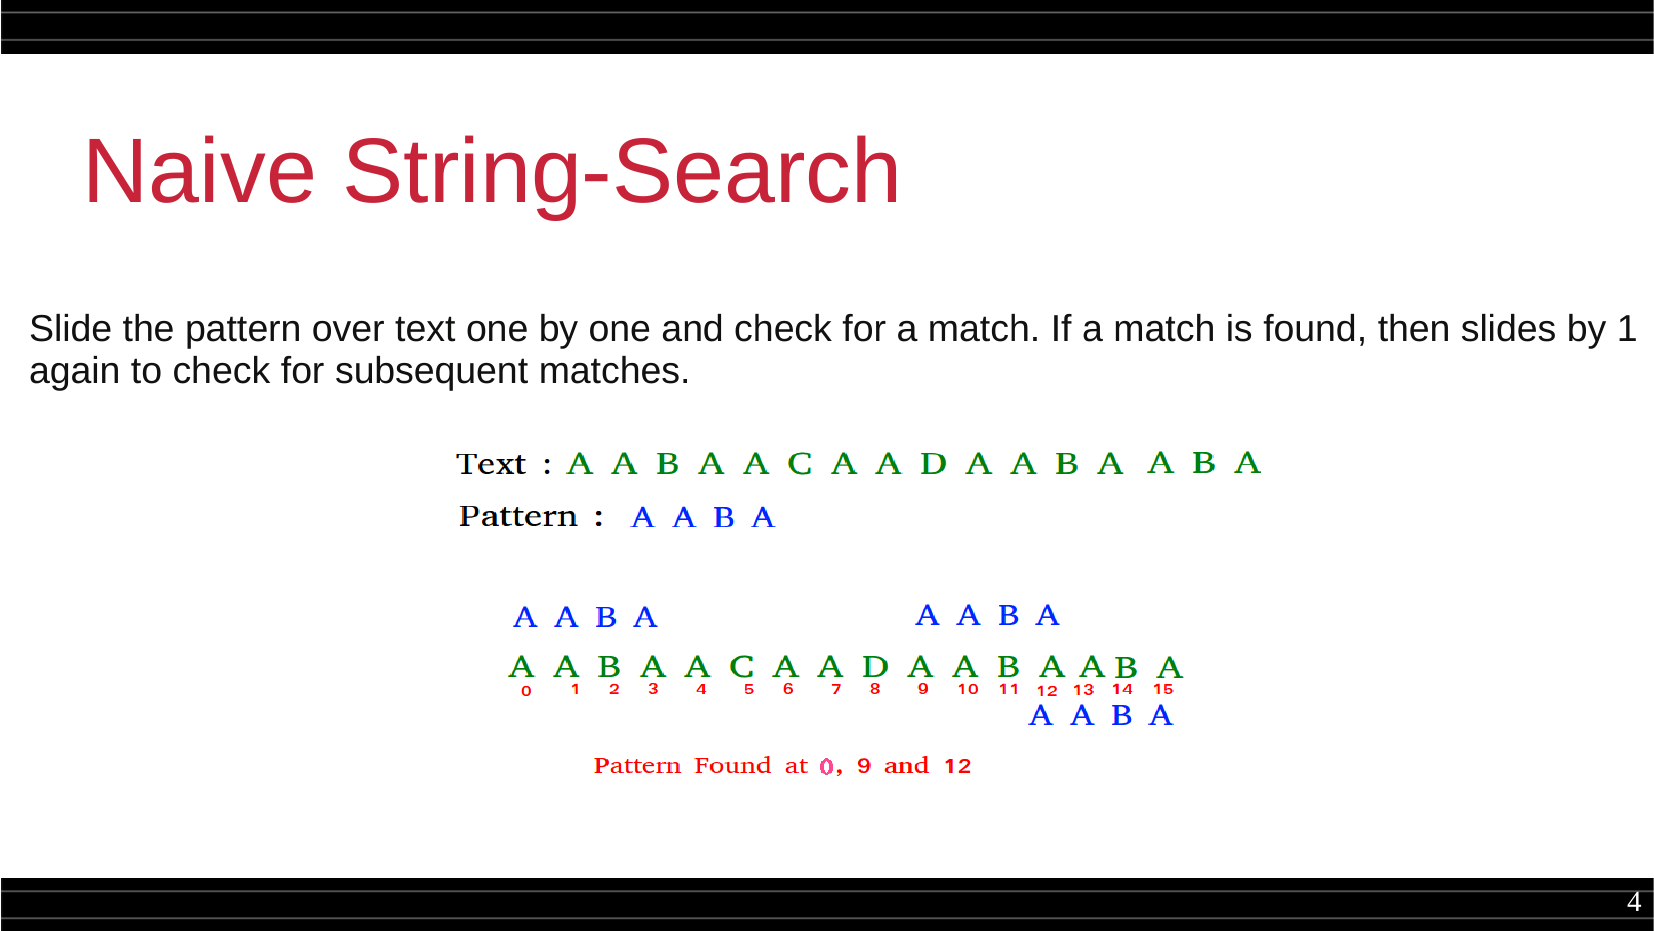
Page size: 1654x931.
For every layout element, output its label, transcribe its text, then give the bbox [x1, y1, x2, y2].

picture [1, 0, 1654, 54]
picture [1, 878, 1654, 931]
picture [456, 434, 1261, 784]
title Naive String-Search [82, 92, 1571, 249]
text_box Slide the pattern over text one by one and check for a match. If a match is found, then slides by 1 again to check for subsequent matches. [14, 300, 1654, 399]
